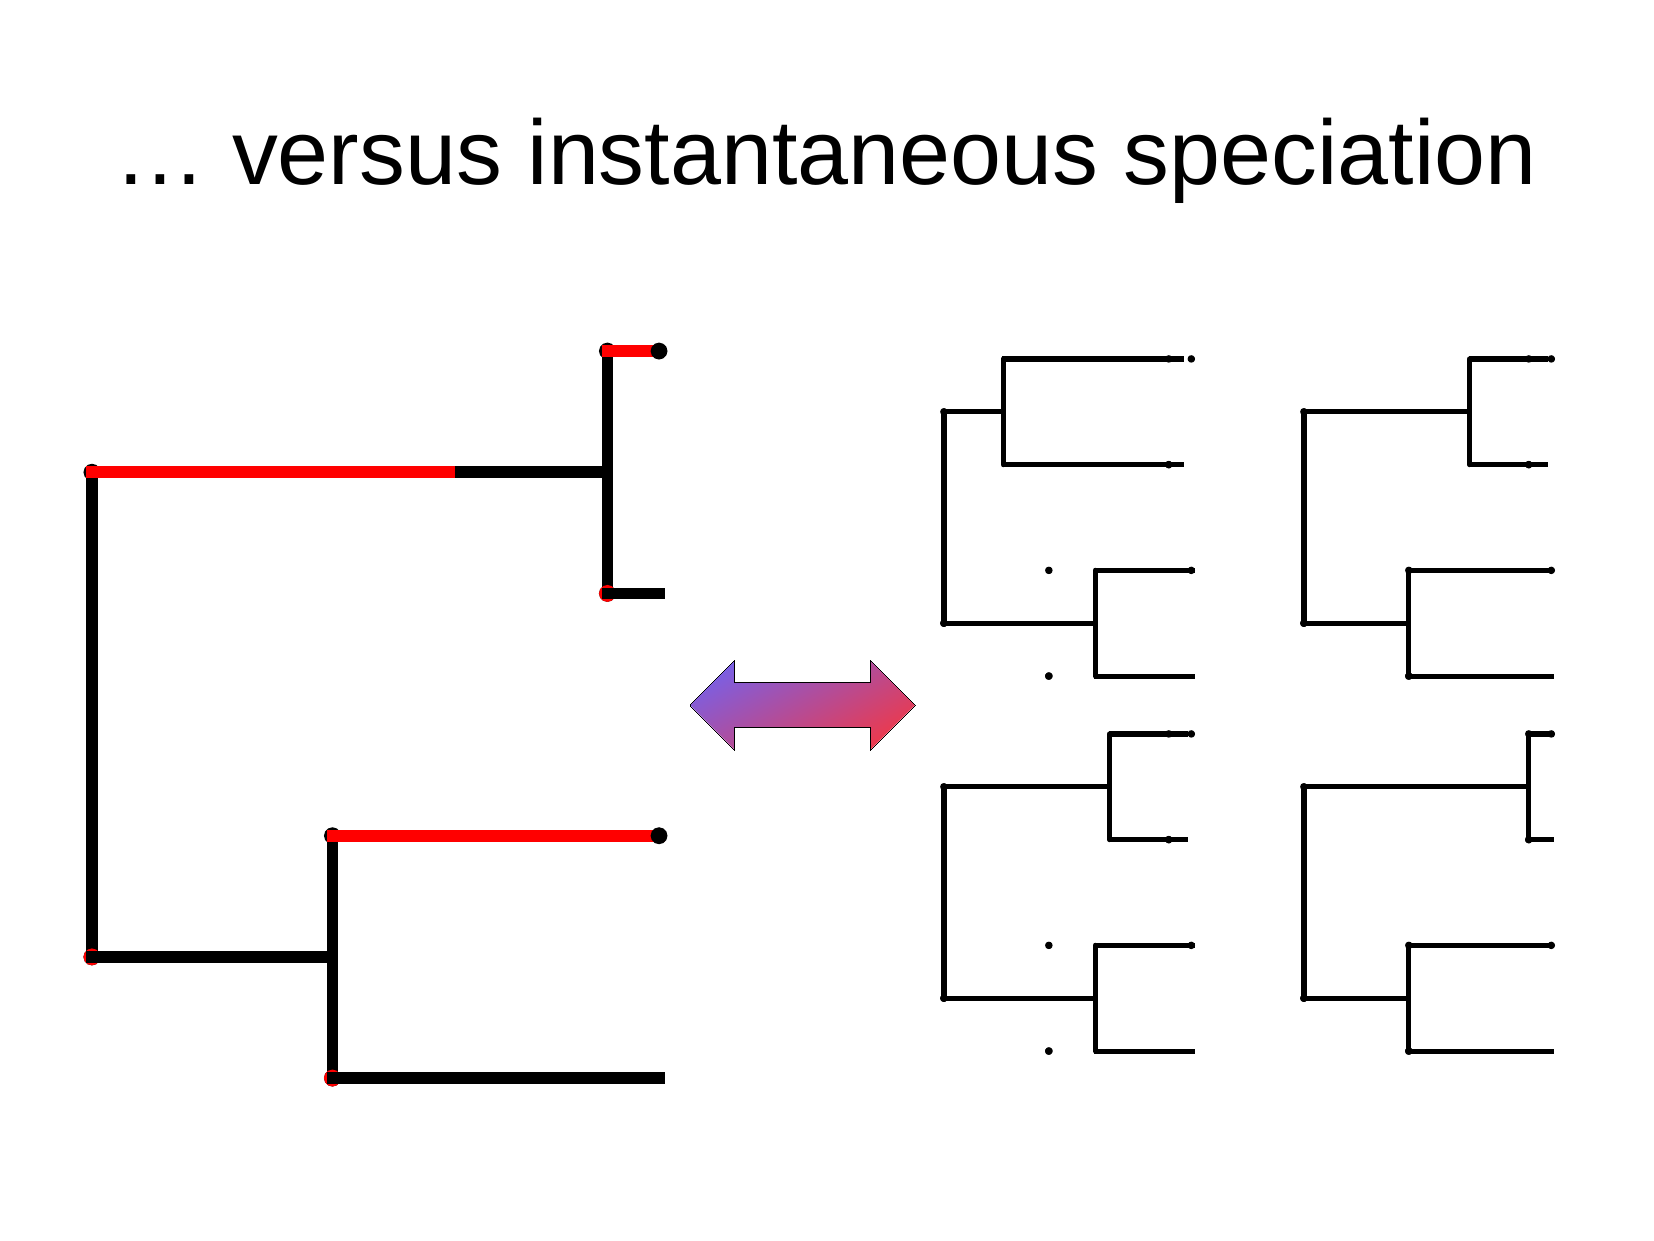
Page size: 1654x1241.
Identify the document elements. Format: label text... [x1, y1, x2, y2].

picture [60, 319, 851, 1111]
picture [930, 720, 1276, 1066]
picture [1290, 720, 1636, 1066]
picture [1290, 345, 1636, 691]
picture [930, 345, 1276, 691]
title … versus instantaneous speciation [82, 49, 1571, 257]
text_box [690, 660, 916, 751]
